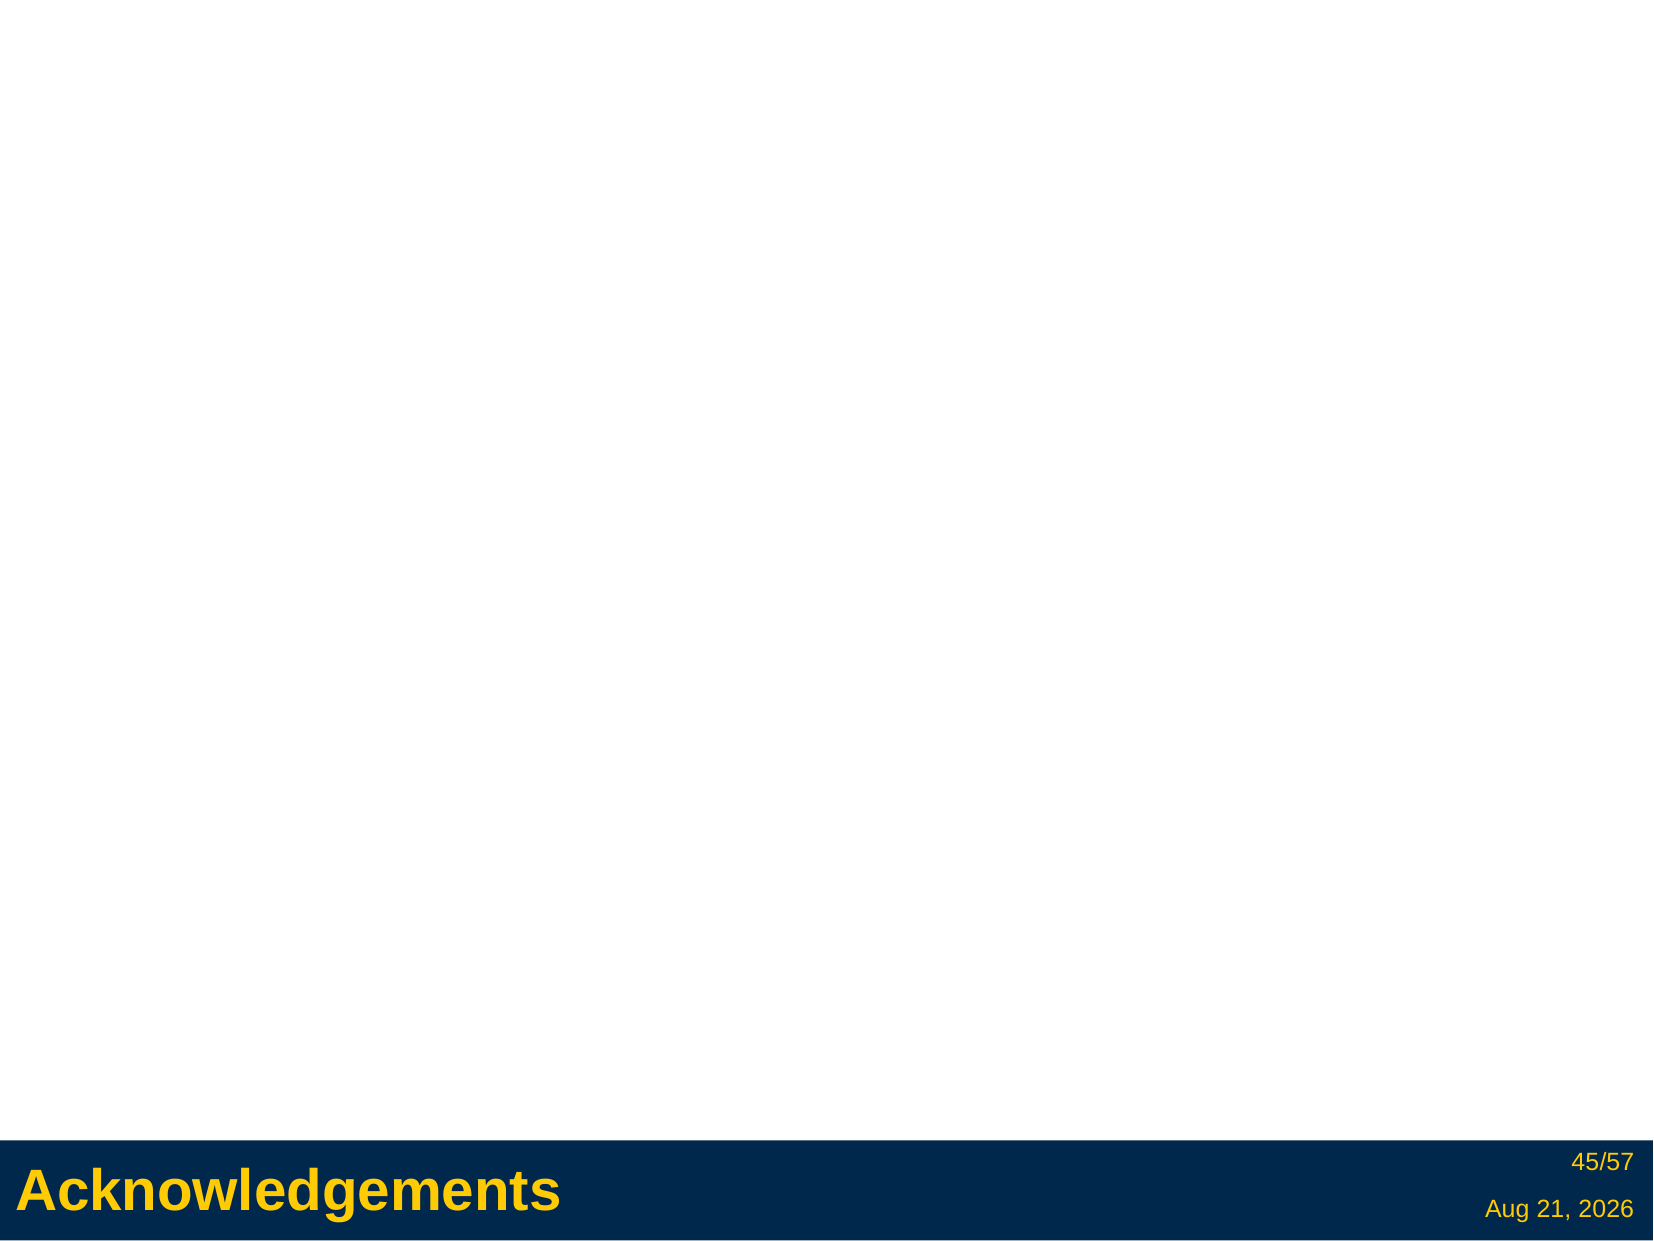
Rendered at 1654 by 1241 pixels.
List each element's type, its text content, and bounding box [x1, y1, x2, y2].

title Acknowledgements [14, 1140, 1380, 1241]
